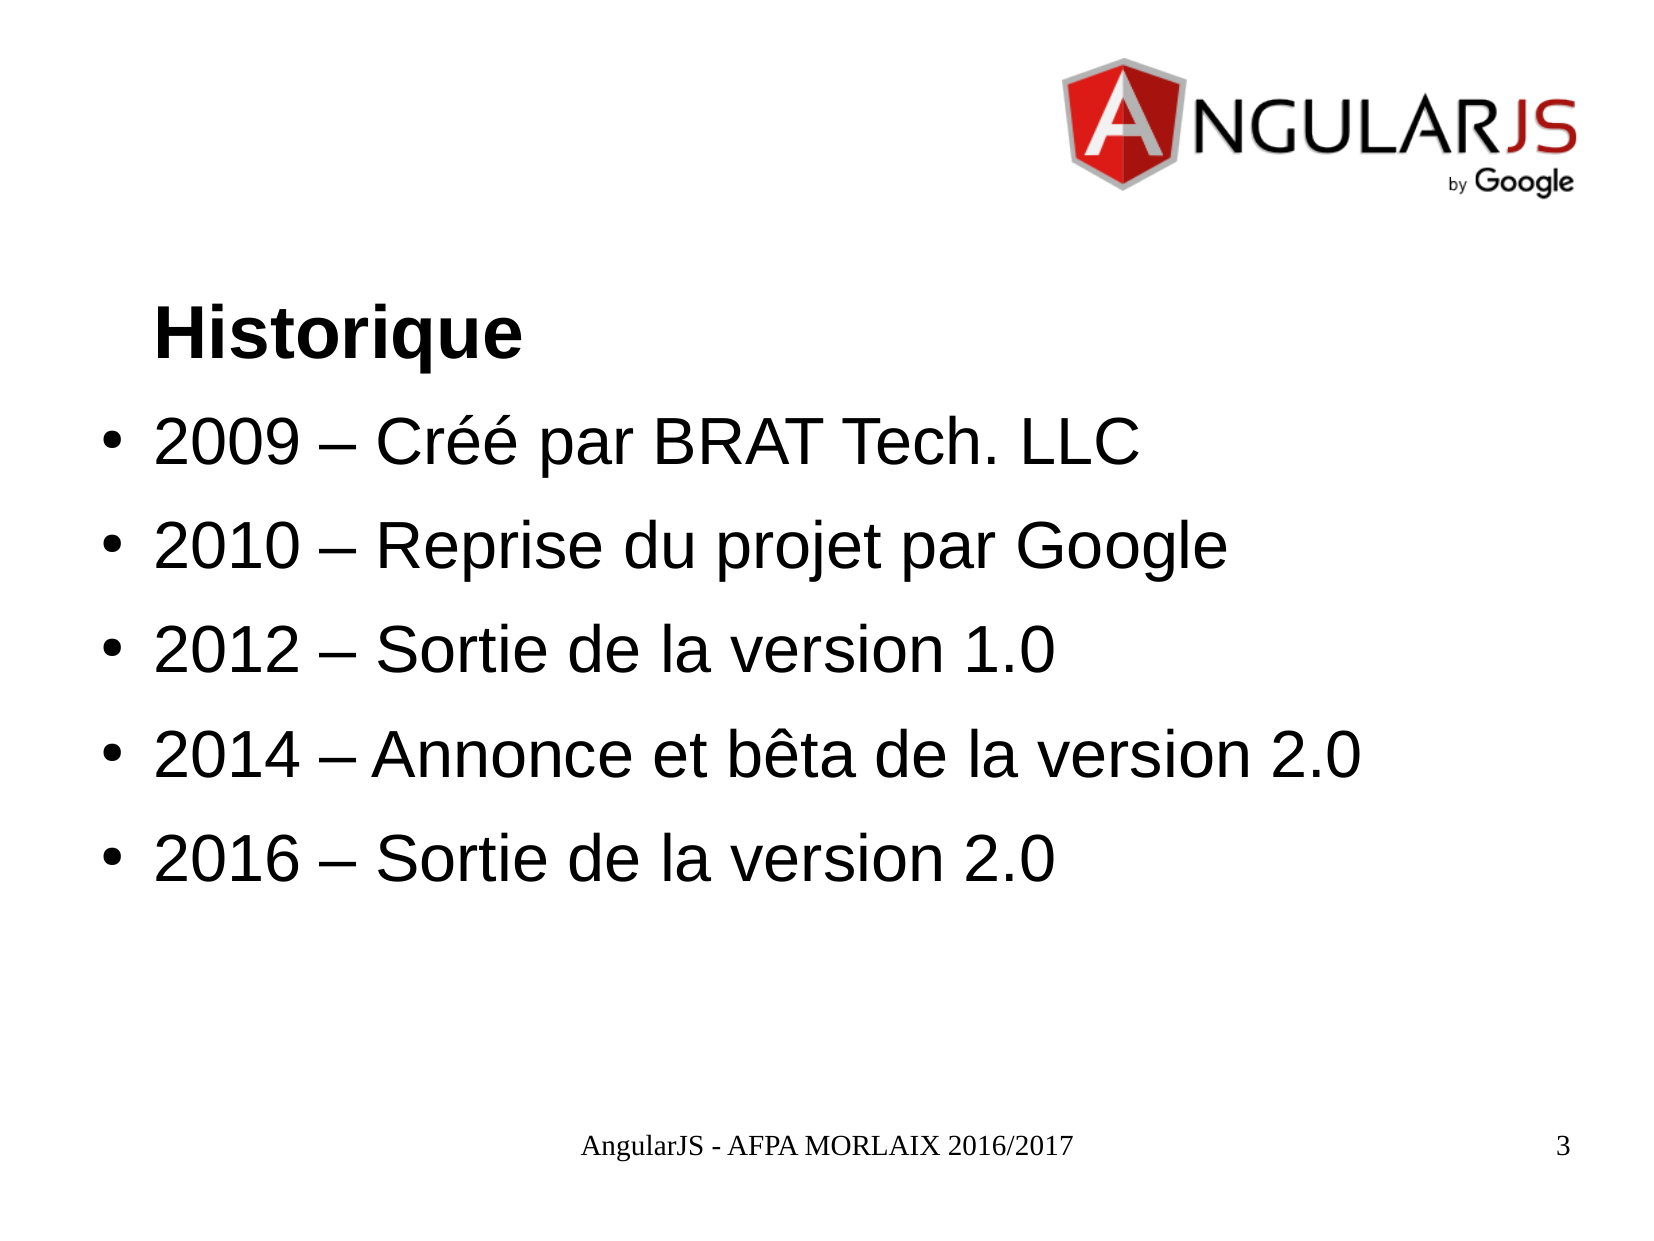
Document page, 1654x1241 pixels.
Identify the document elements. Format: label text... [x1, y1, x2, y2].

picture [1062, 58, 1578, 205]
list Historique 2009 – Créé par BRAT Tech. LLC 2010 – Reprise du projet par Google 2012 – Sortie de la version 1.0 2014 – Annonce et bêta de la version 2.0 2016 – Sortie de la version 2.0 [82, 290, 1571, 1010]
